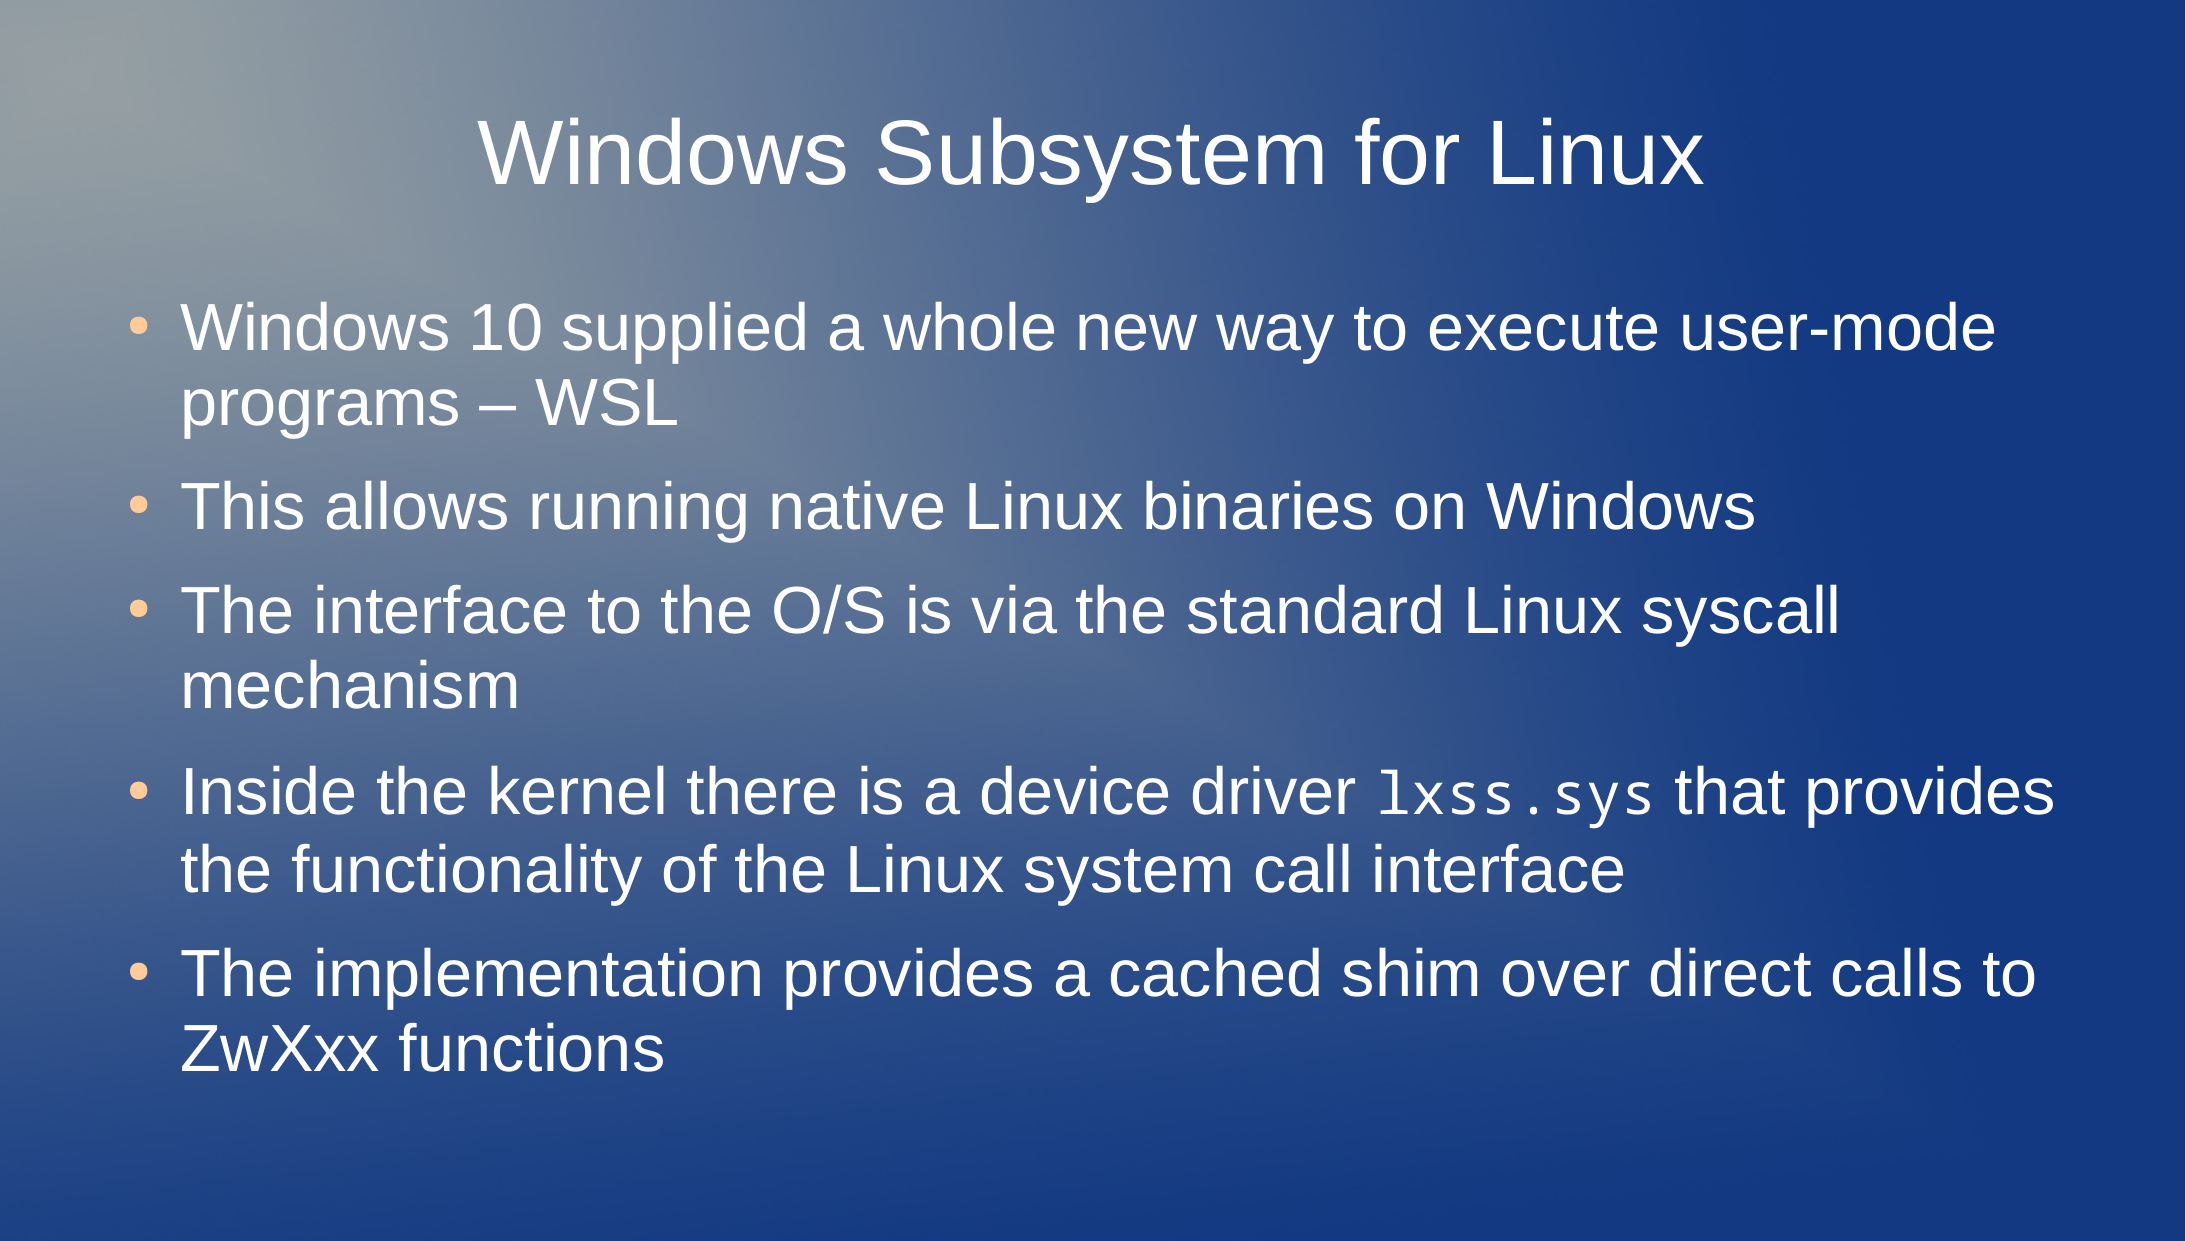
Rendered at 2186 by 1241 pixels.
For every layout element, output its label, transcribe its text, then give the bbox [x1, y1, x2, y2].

picture [0, 0, 2186, 1241]
title Windows Subsystem for Linux [109, 49, 2076, 257]
list Windows 10 supplied a whole new way to execute user-mode programs – WSL This allows running native Linux binaries on Windows The interface to the O/S is via the standard Linux syscall mechanism Inside the kernel there is a device driver lxss.sys that provides the functionality of the Linux system call interface The implementation provides a cached shim over direct calls to ZwXxx functions [109, 290, 2076, 1241]
